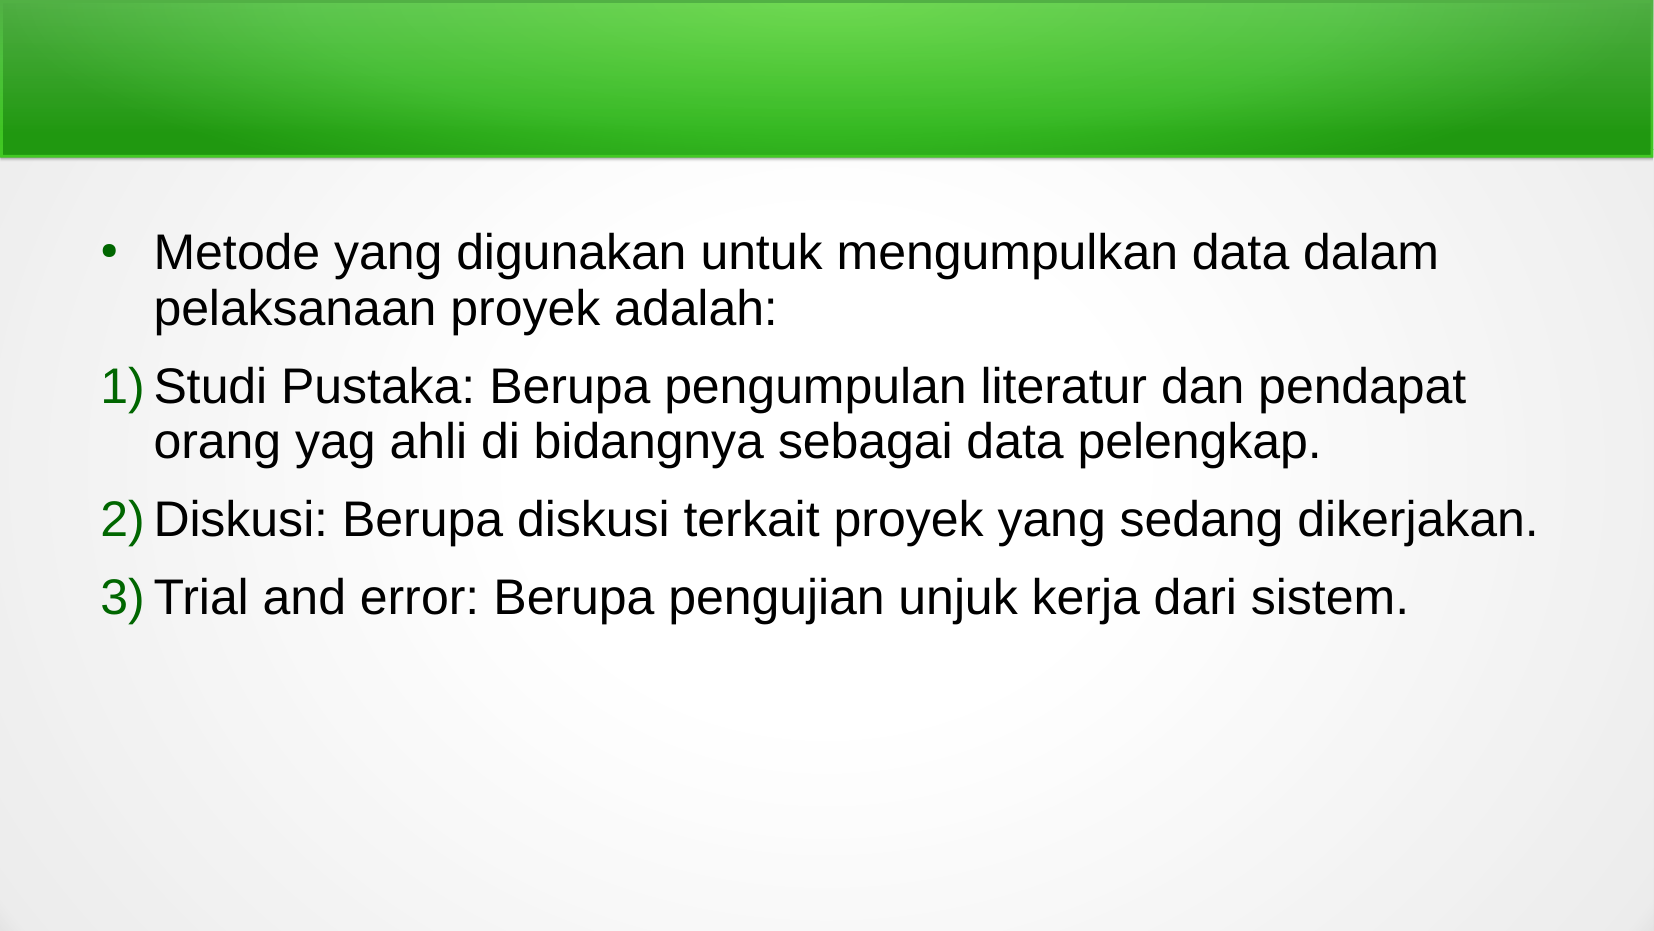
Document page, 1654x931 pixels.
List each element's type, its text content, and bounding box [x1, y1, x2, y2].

list Metode yang digunakan untuk mengumpulkan data dalam pelaksanaan proyek adalah: Studi Pustaka: Berupa pengumpulan literatur dan pendapat orang yag ahli di bidangnya sebagai data pelengkap. Diskusi: Berupa diskusi terkait proyek yang sedang dikerjakan. Trial and error: Berupa pengujian unjuk kerja dari sistem. [82, 224, 1571, 764]
